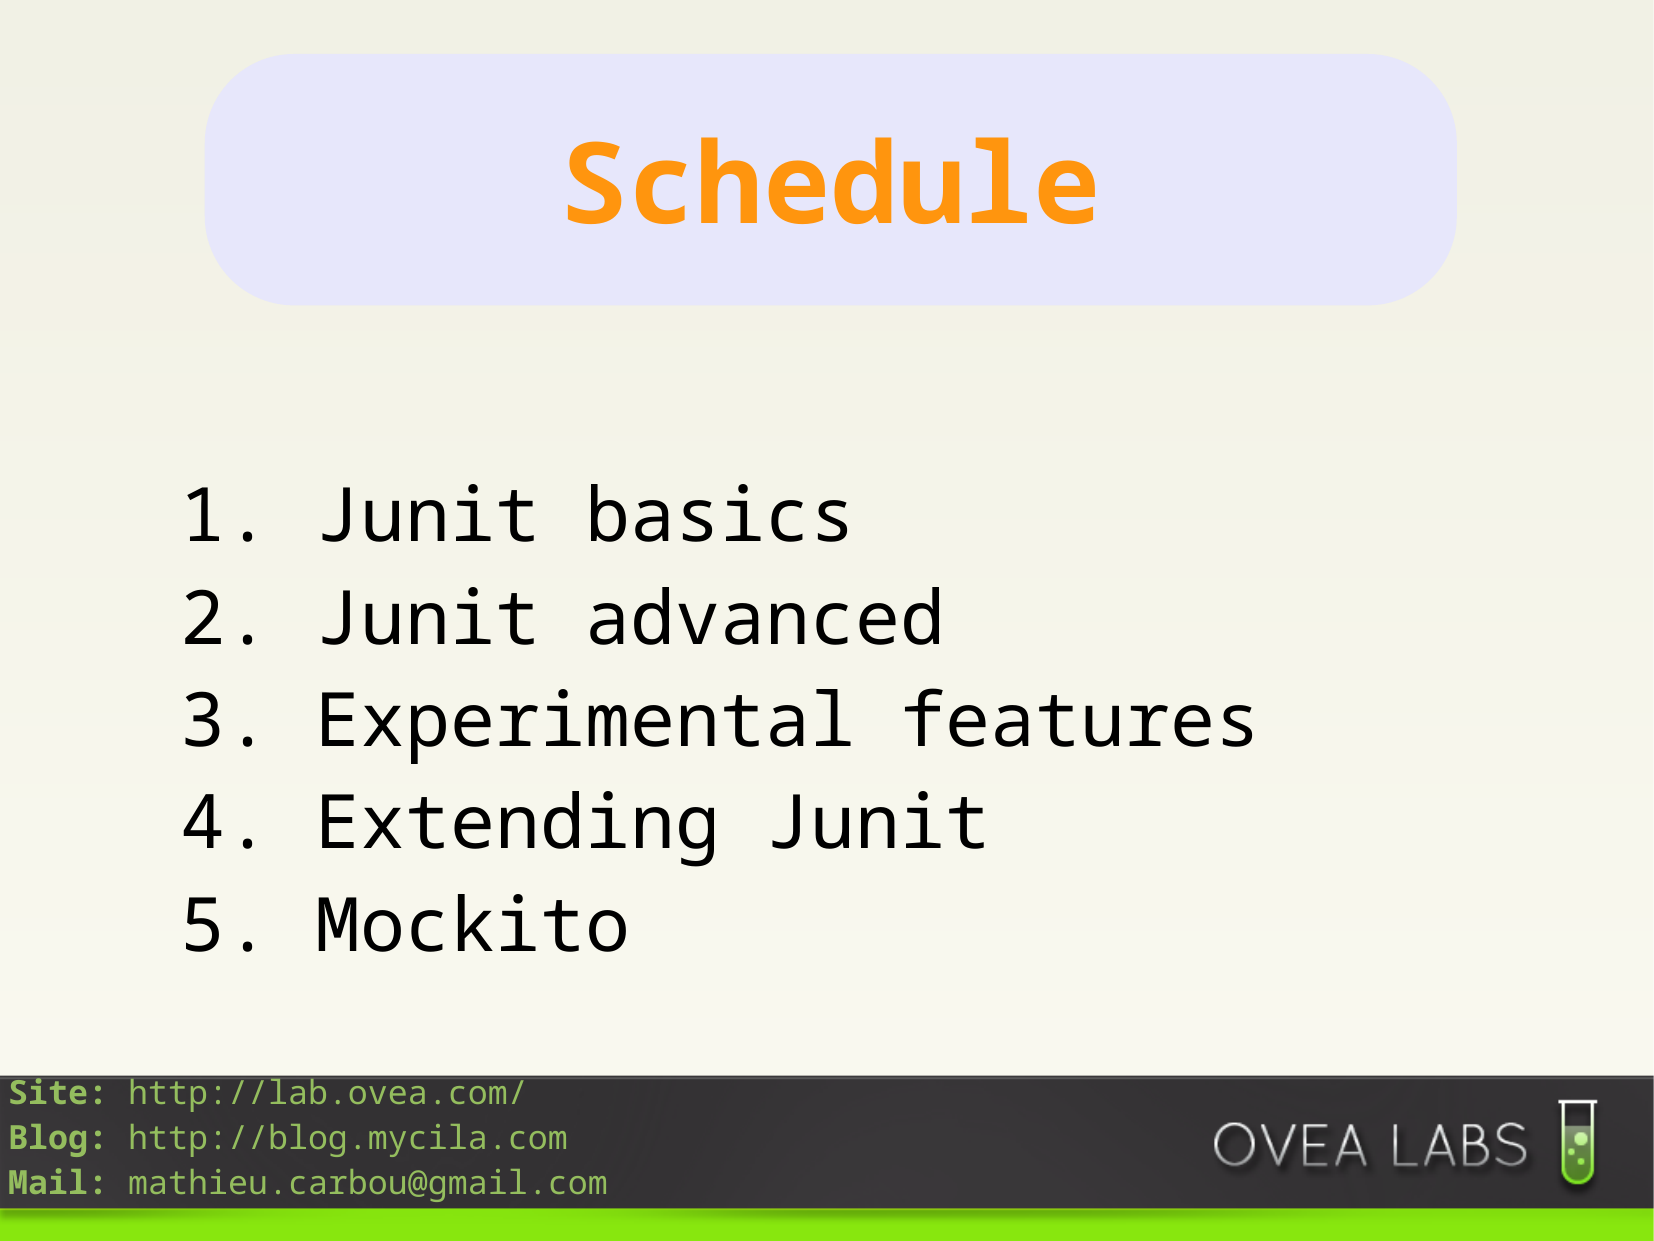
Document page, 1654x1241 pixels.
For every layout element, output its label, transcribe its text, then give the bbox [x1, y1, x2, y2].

picture [0, 0, 1654, 1241]
text_box Junit basics Junit advanced Experimental features Extending Junit Mockito [165, 454, 1517, 976]
text_box Schedule [204, 53, 1457, 306]
